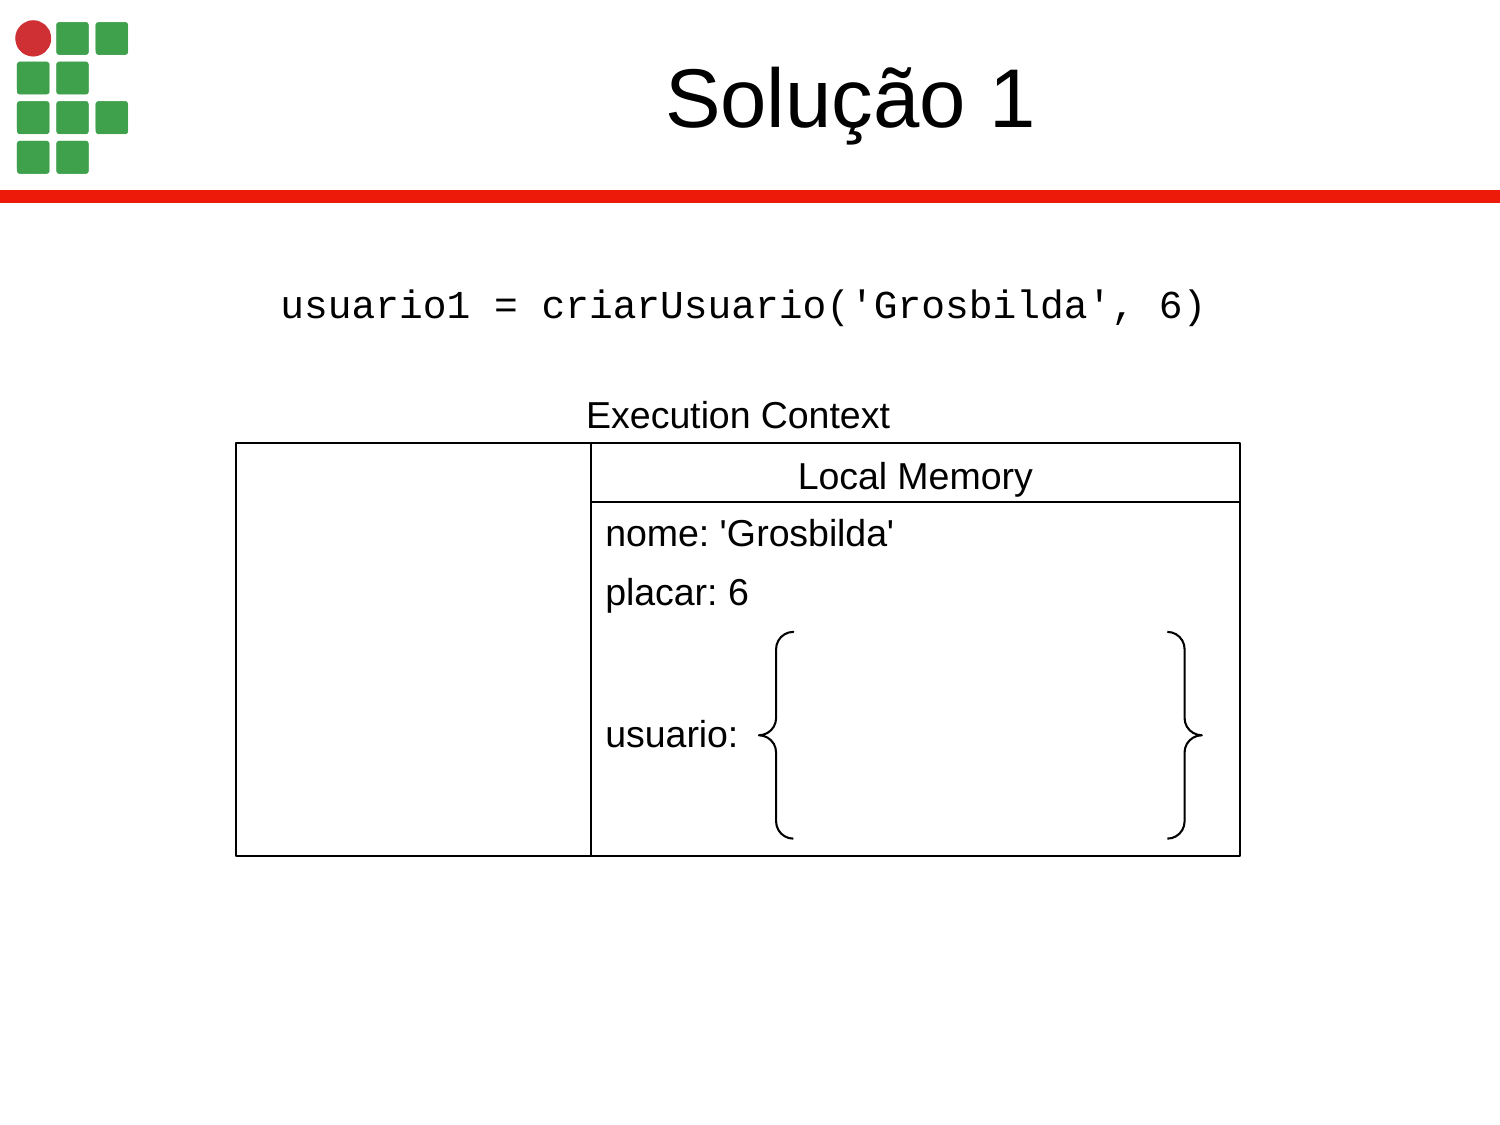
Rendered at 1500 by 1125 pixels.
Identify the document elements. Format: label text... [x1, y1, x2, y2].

text_box usuario: [590, 702, 775, 763]
text_box nome: 'Grosbilda' [590, 501, 945, 561]
picture [14, 16, 130, 178]
text_box Local Memory [590, 445, 1239, 505]
text_box placar: 6 [590, 561, 945, 621]
text_box usuario1 = criarUsuario('Grosbilda', 6) [265, 271, 1329, 335]
text_box usuario: [767, 702, 945, 763]
text_box Execution Context [236, 383, 1241, 442]
title Solução 1 [230, 0, 1471, 202]
